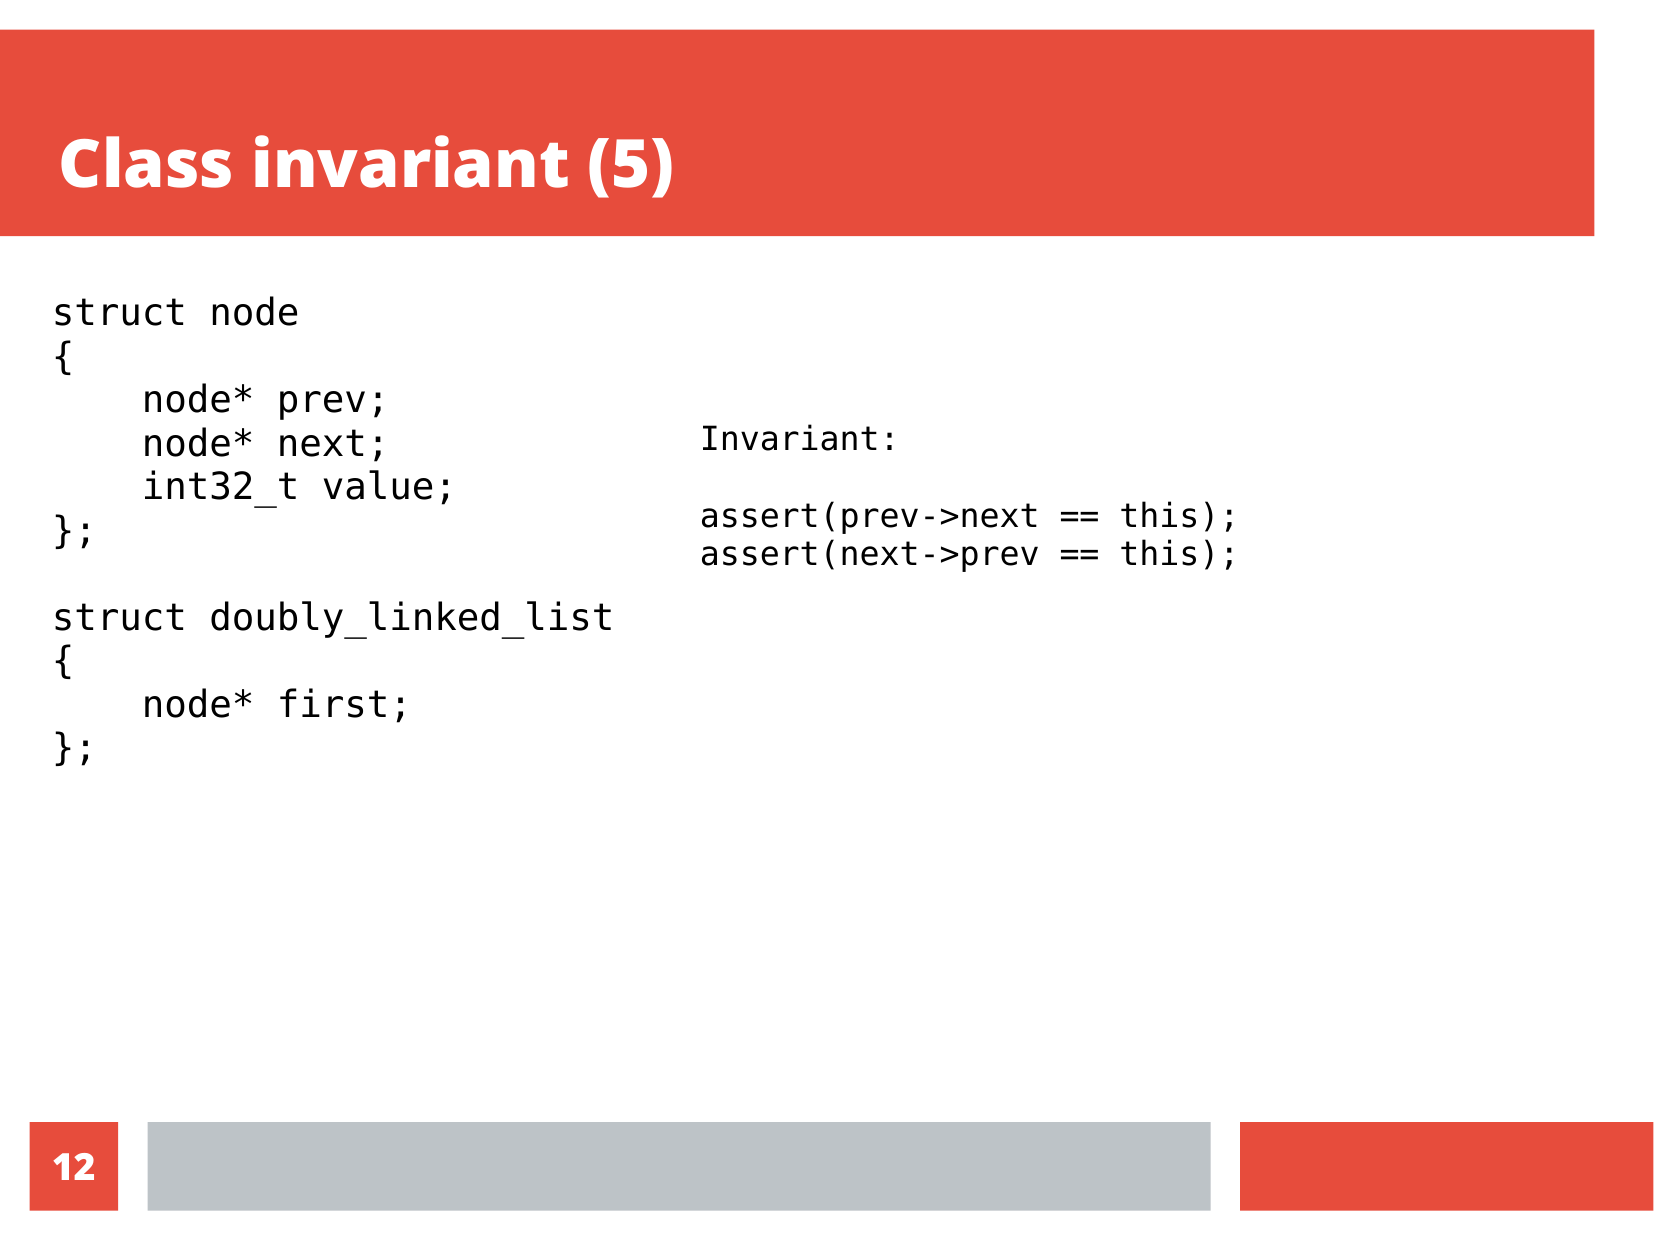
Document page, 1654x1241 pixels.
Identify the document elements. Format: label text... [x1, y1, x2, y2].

text_box struct node { node* prev; node* next; int32_t value; }; struct doubly_linked_list { node* first; }; [37, 283, 674, 969]
title Class invariant (5) [59, 59, 1595, 207]
text_box Invariant: assert(prev->next == this); assert(next->prev == this); [685, 412, 1642, 863]
